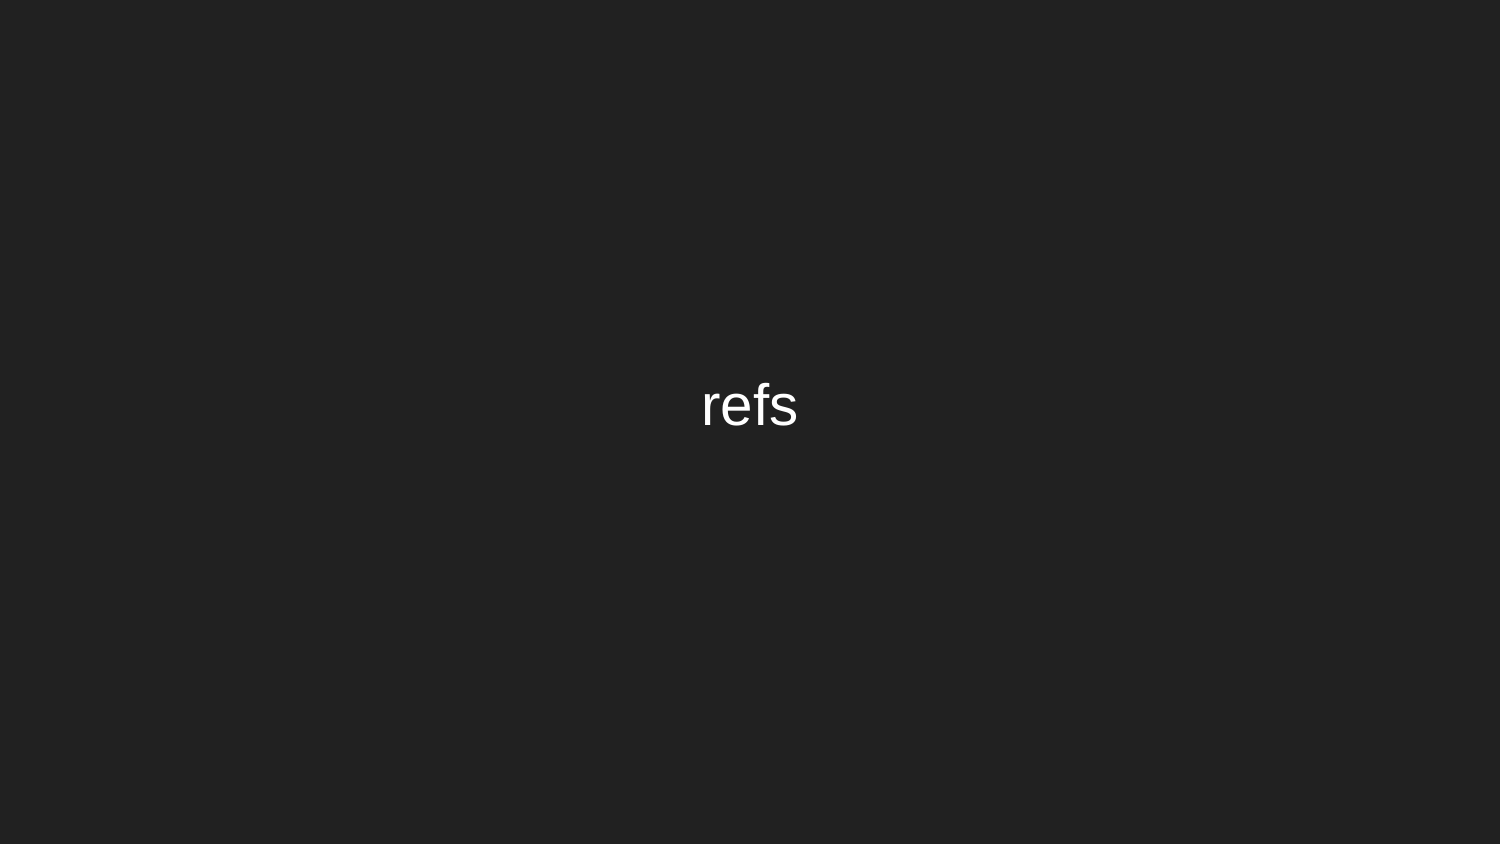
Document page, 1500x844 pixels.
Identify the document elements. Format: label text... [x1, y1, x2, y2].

title refs [51, 352, 1449, 447]
